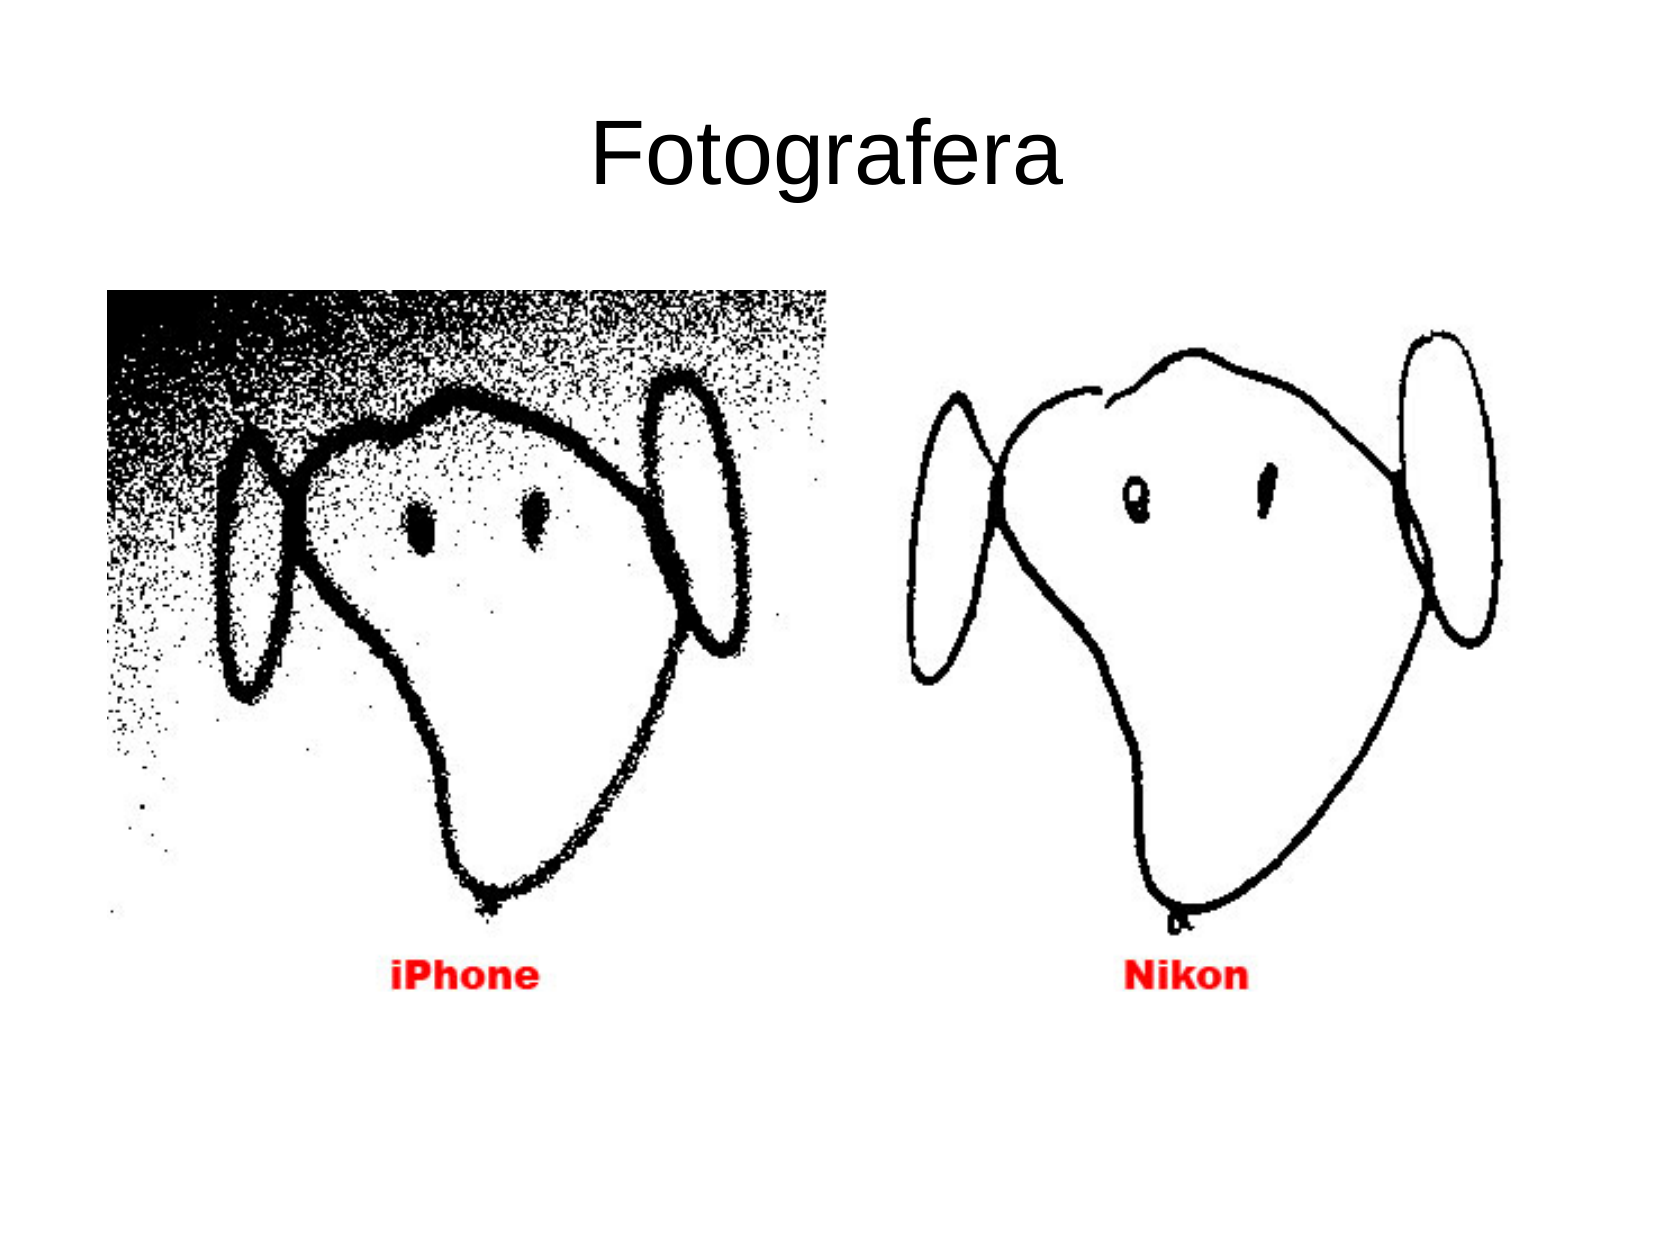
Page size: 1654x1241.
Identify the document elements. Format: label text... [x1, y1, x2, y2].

picture [107, 290, 1546, 1010]
title Fotografera [82, 49, 1571, 257]
